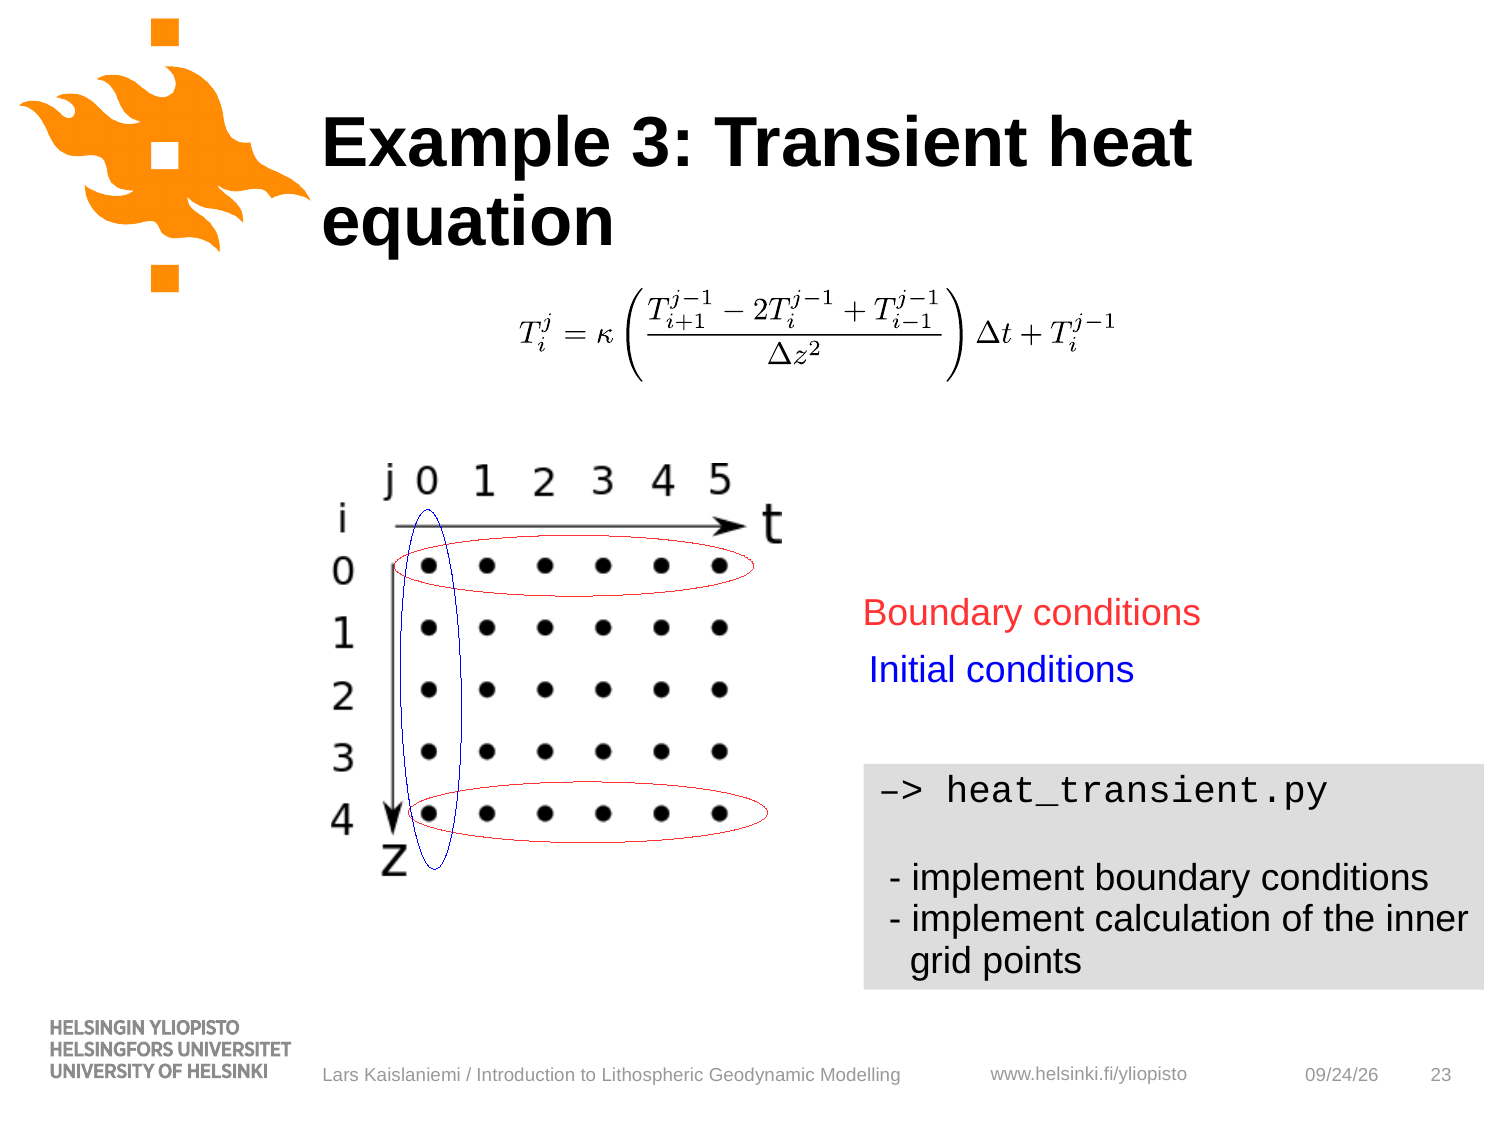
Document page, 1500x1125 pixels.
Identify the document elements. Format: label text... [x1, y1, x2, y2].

picture [0, 0, 337, 318]
title Example 3: Transient heat equation [321, 87, 1447, 276]
text_box Boundary conditions [847, 583, 1217, 641]
picture [331, 463, 782, 878]
picture [32, 1001, 309, 1096]
text_box [518, 288, 1116, 382]
text_box Initial conditions [853, 640, 1150, 698]
text_box –> heat_transient.py - implement boundary conditions - implement calculation of the inner grid points [863, 763, 1484, 990]
